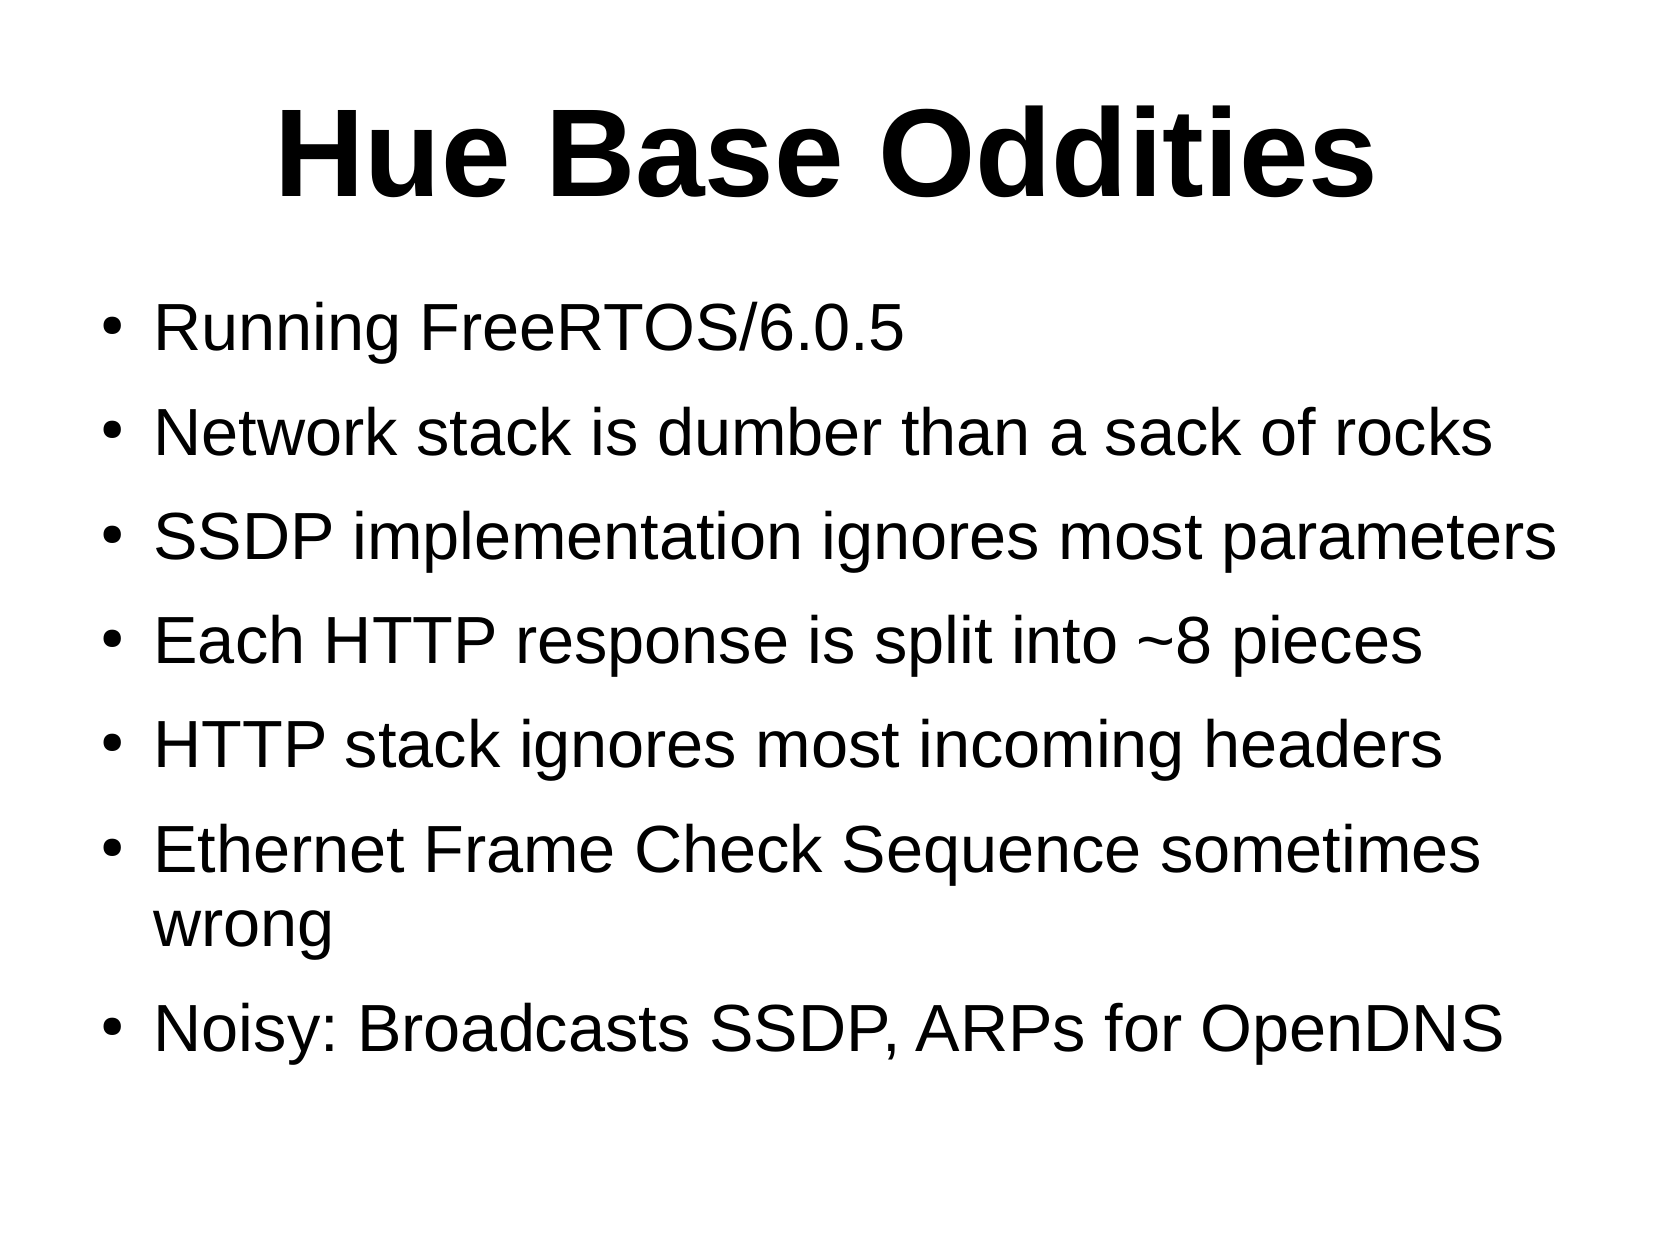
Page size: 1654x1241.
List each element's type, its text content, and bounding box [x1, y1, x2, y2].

list Running FreeRTOS/6.0.5 Network stack is dumber than a sack of rocks SSDP implementation ignores most parameters Each HTTP response is split into ~8 pieces HTTP stack ignores most incoming headers Ethernet Frame Check Sequence sometimes wrong Noisy: Broadcasts SSDP, ARPs for OpenDNS [82, 290, 1571, 1171]
title Hue Base Oddities [82, 49, 1571, 257]
